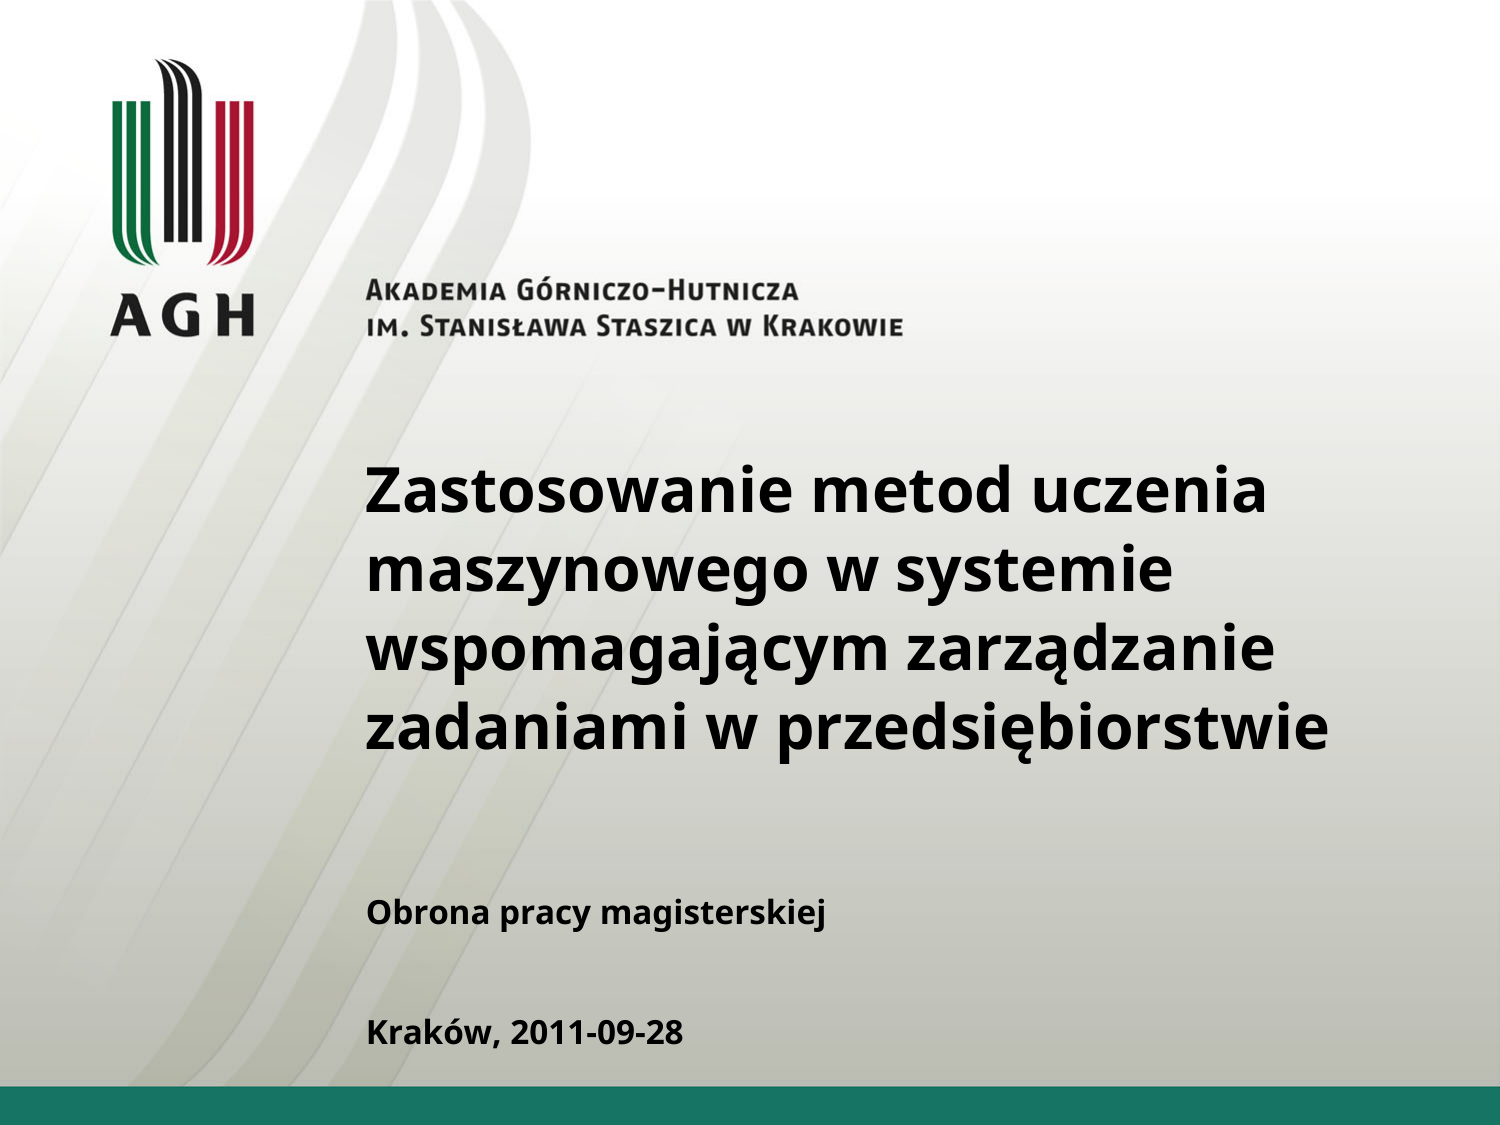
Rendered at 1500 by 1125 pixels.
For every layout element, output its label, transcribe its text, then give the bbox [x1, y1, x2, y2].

text_box Obrona pracy magisterskiej Kraków, 2011-09-28 [365, 891, 1376, 1030]
title Zastosowanie metod uczenia maszynowego w systemie wspomagającym zarządzanie zadaniami w przedsiębiorstwie [365, 445, 1376, 842]
picture [0, 0, 1500, 1125]
